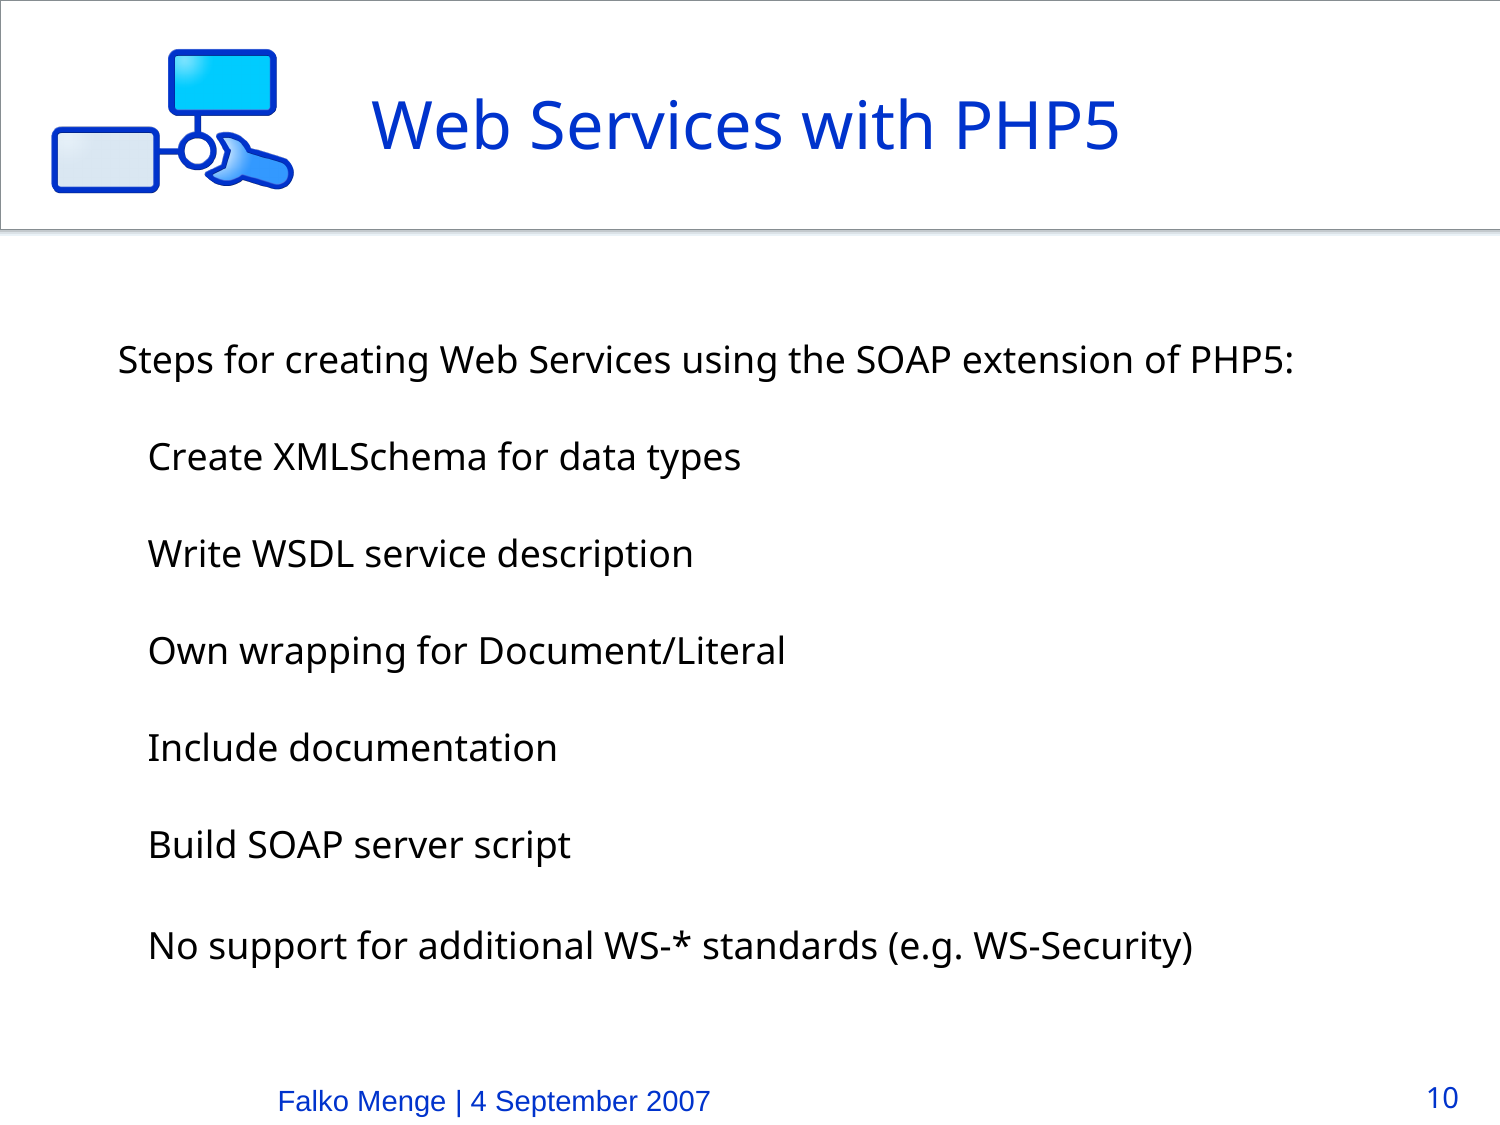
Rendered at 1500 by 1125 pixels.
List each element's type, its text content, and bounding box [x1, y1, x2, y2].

list Steps for creating Web Services using the SOAP extension of PHP5: Create XMLSchema for data types Write WSDL service description Own wrapping for Document/Literal Include documentation Build SOAP server script No support for additional WS-* standards (e.g. WS-Security) [117, 326, 1459, 1071]
picture [8, 19, 310, 224]
picture [0, 230, 1500, 236]
title Web Services with PHP5 [371, 0, 1347, 169]
